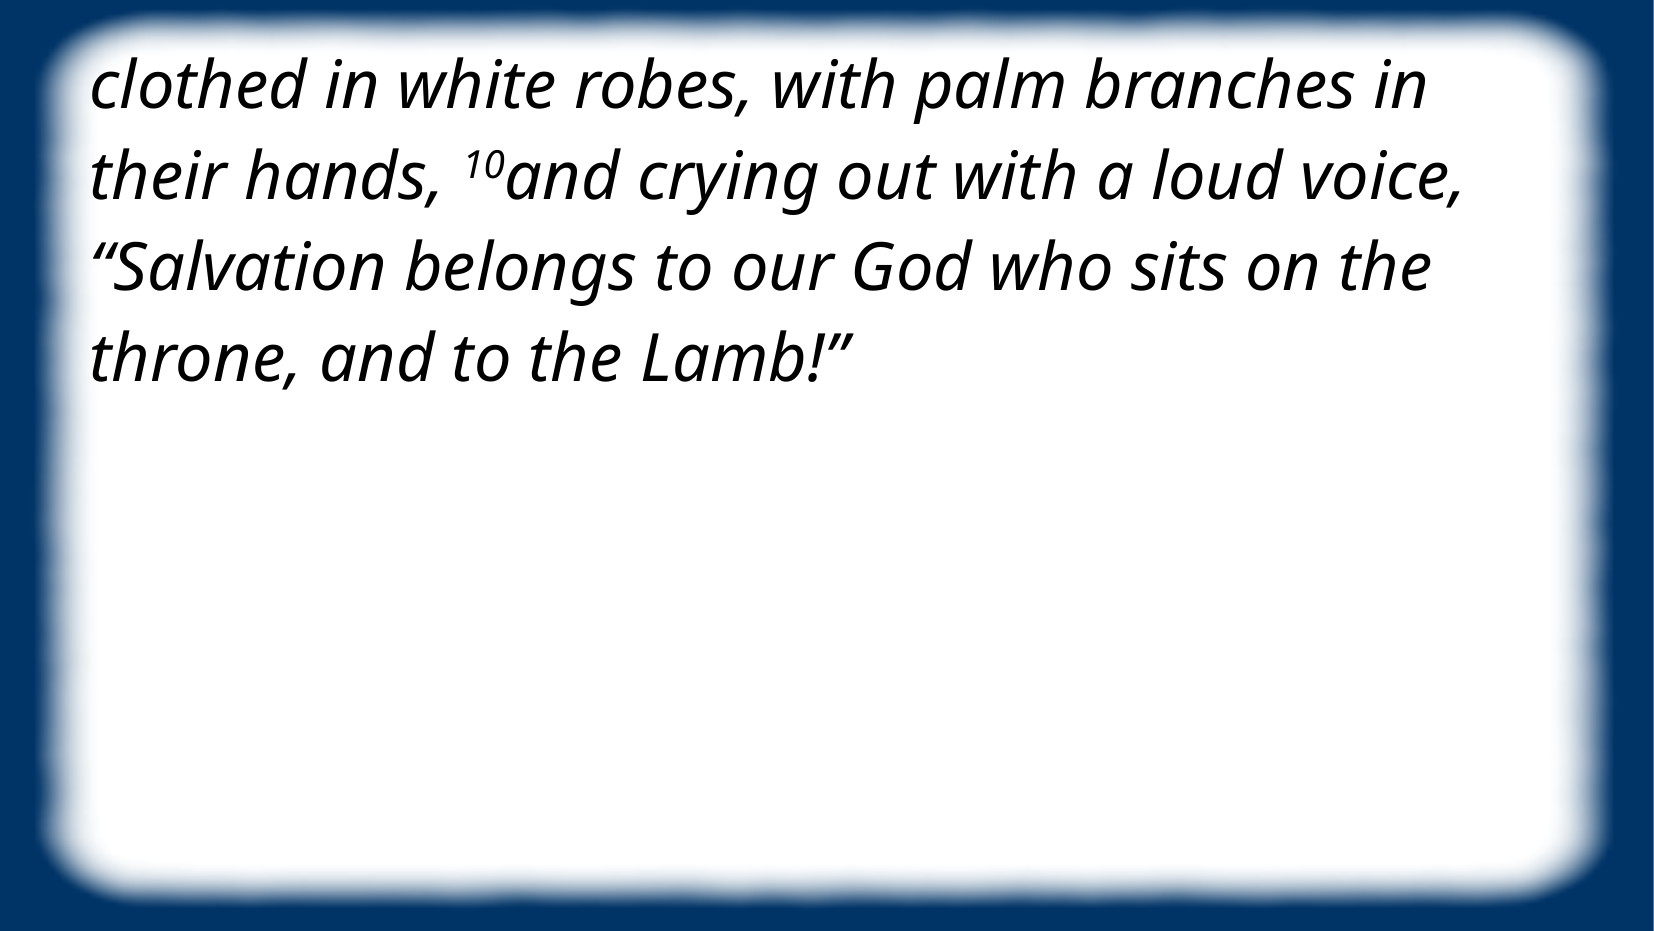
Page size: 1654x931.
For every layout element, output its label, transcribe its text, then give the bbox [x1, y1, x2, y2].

picture [0, 0, 1654, 931]
text_box clothed in white robes, with palm branches in their hands, 10and crying out with a loud voice, “Salvation belongs to our God who sits on the throne, and to the Lamb!” [75, 30, 1561, 400]
